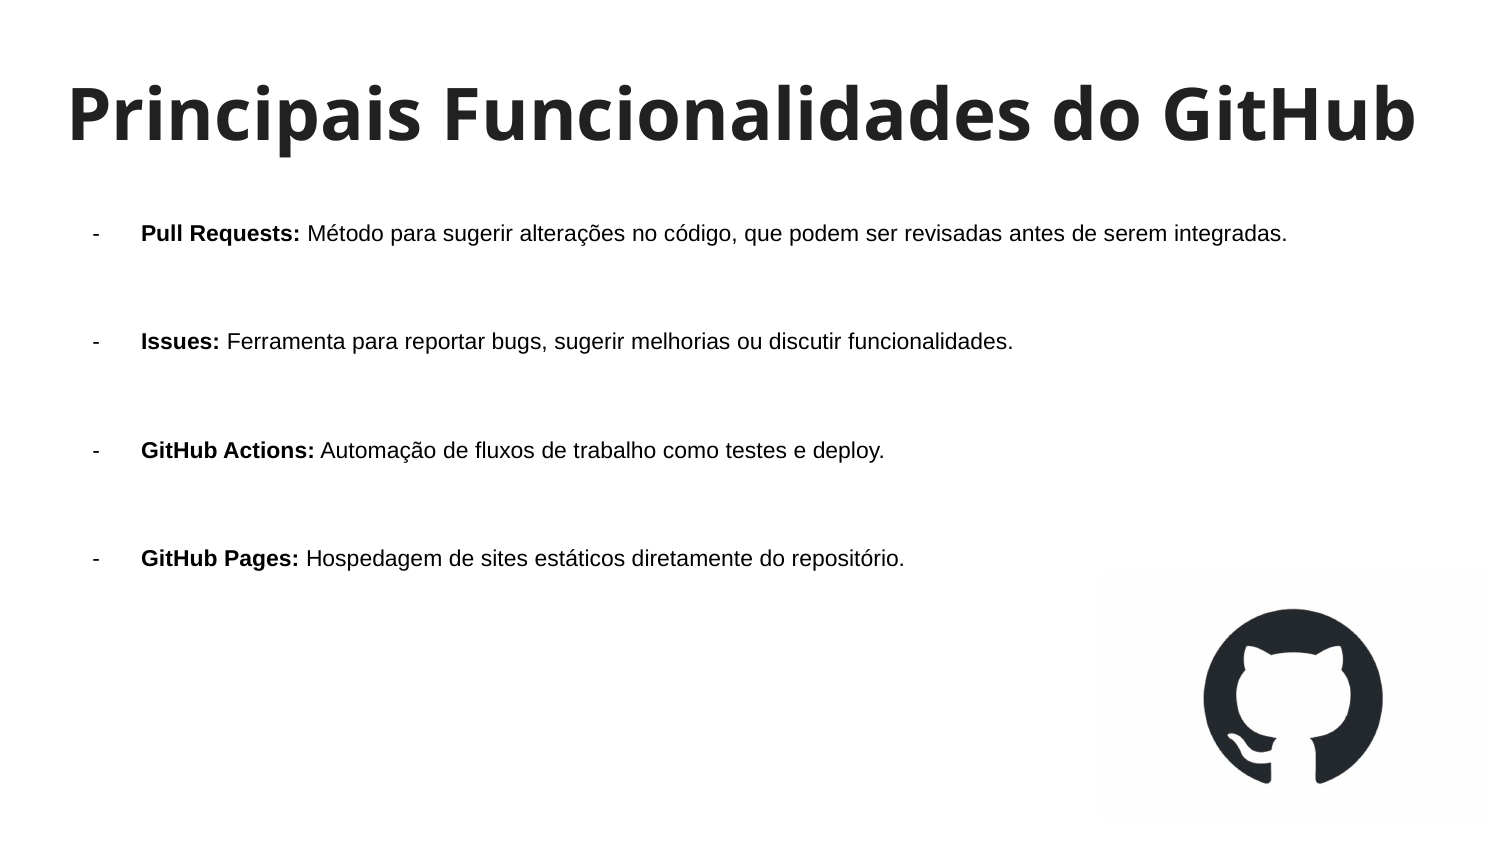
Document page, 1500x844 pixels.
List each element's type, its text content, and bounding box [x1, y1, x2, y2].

list Pull Requests: Método para sugerir alterações no código, que podem ser revisadas antes de serem integradas. Issues: Ferramenta para reportar bugs, sugerir melhorias ou discutir funcionalidades. GitHub Actions: Automação de fluxos de trabalho como testes e deploy. GitHub Pages: Hospedagem de sites estáticos diretamente do repositório. [51, 201, 1449, 750]
picture [1098, 573, 1488, 819]
title Principais Funcionalidades do GitHub [51, 48, 1449, 180]
